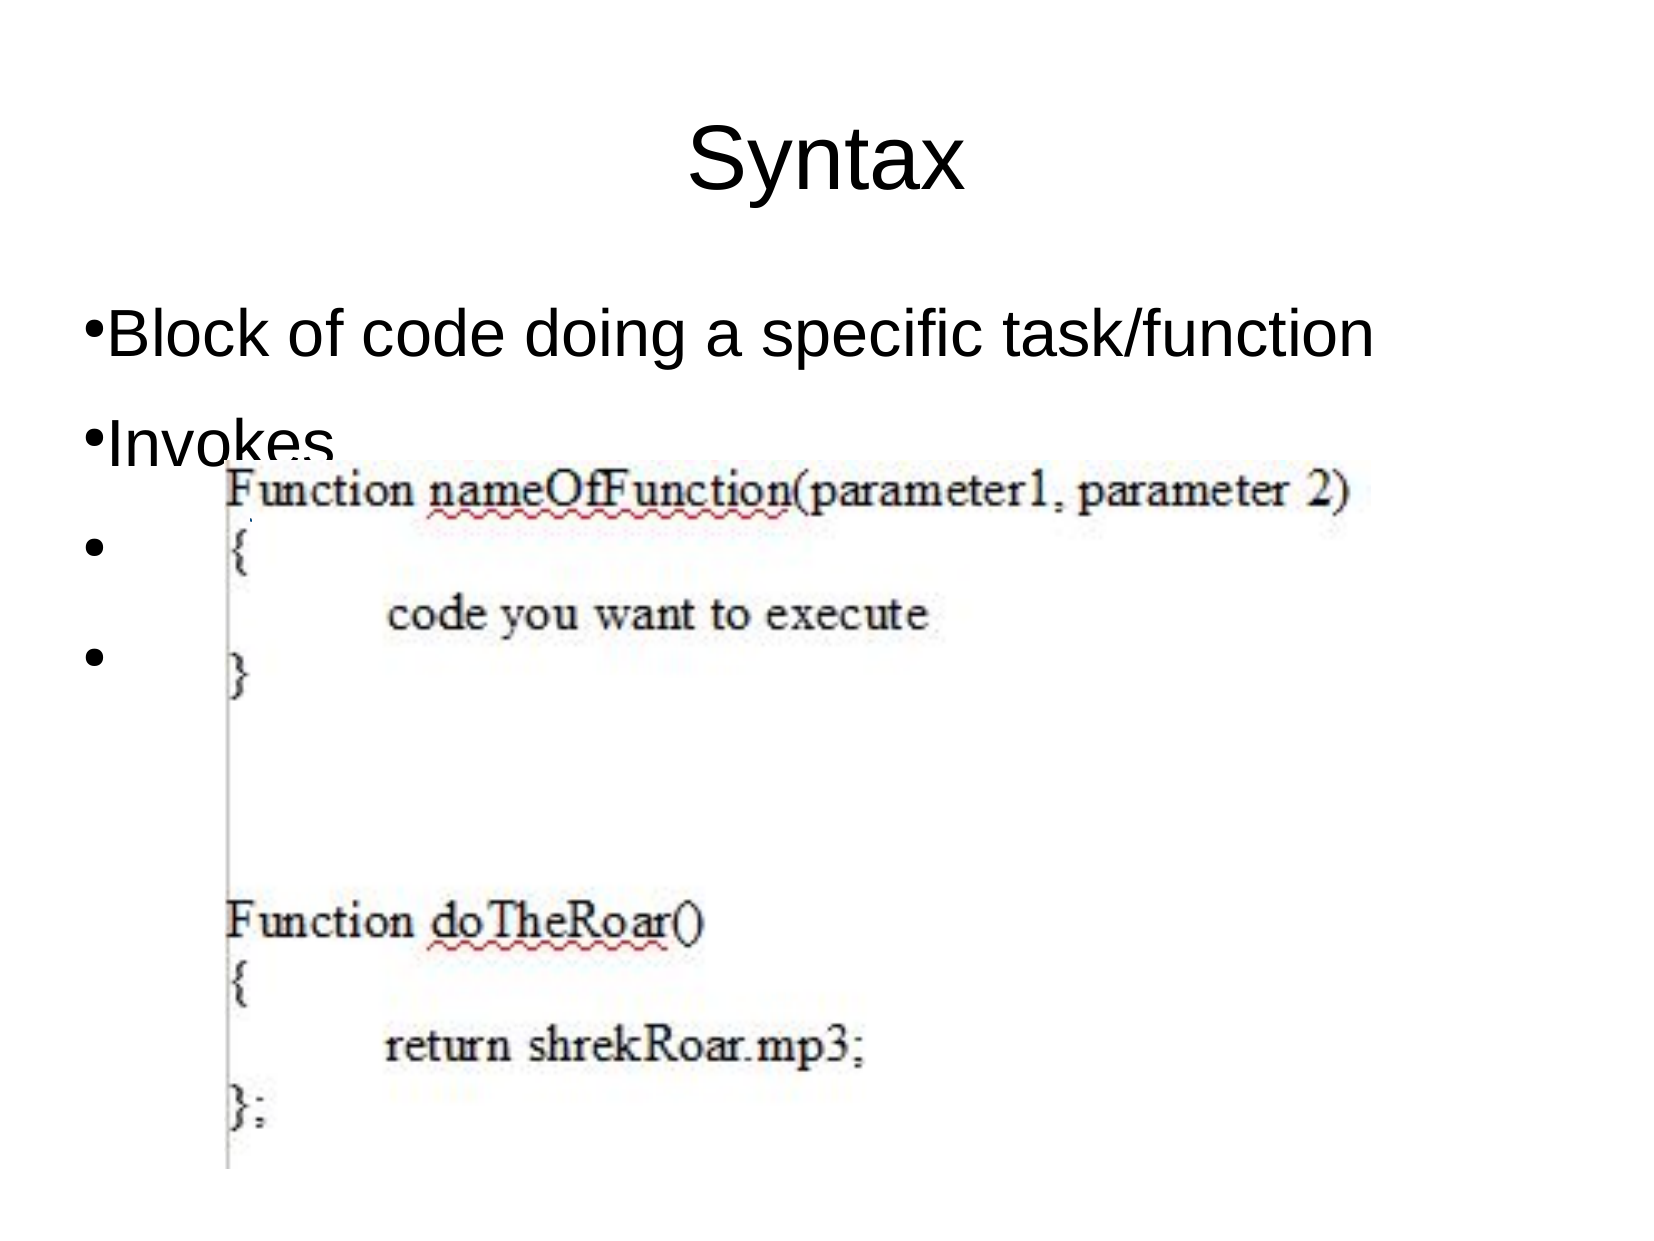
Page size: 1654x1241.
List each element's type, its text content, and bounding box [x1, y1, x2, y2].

list Block of code doing a specific task/function Invokes [82, 290, 1571, 1109]
picture [224, 460, 1371, 1169]
title Syntax [82, 49, 1571, 257]
